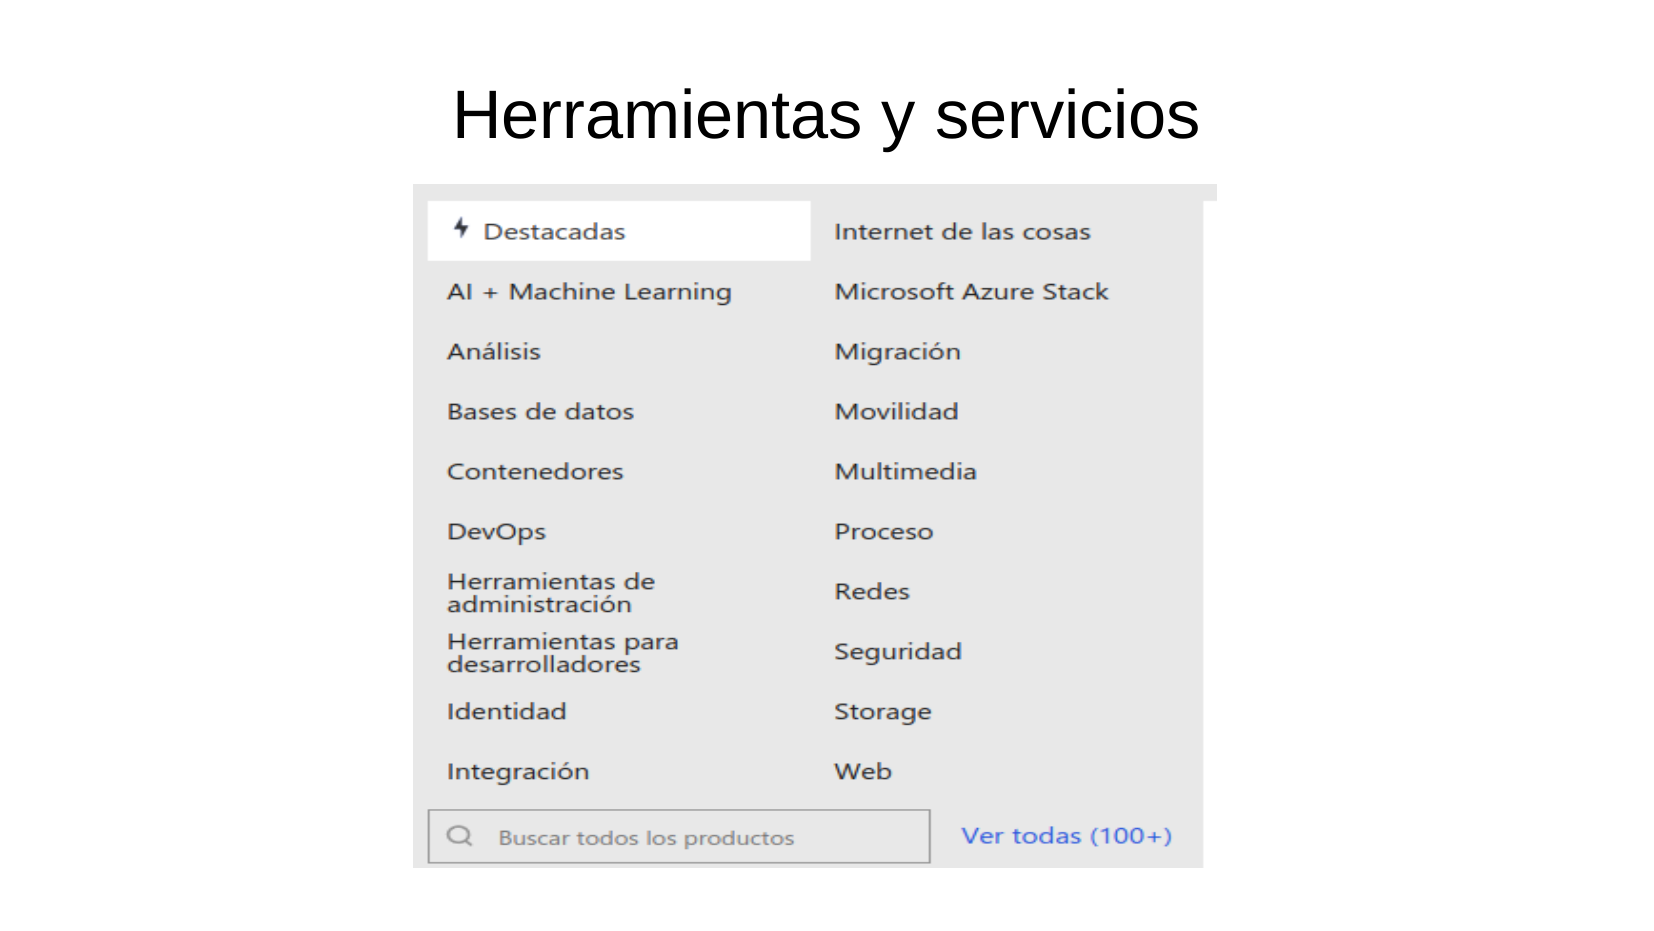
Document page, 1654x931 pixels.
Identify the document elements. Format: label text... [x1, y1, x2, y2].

title Herramientas y servicios [82, 36, 1571, 193]
picture [413, 184, 1217, 868]
